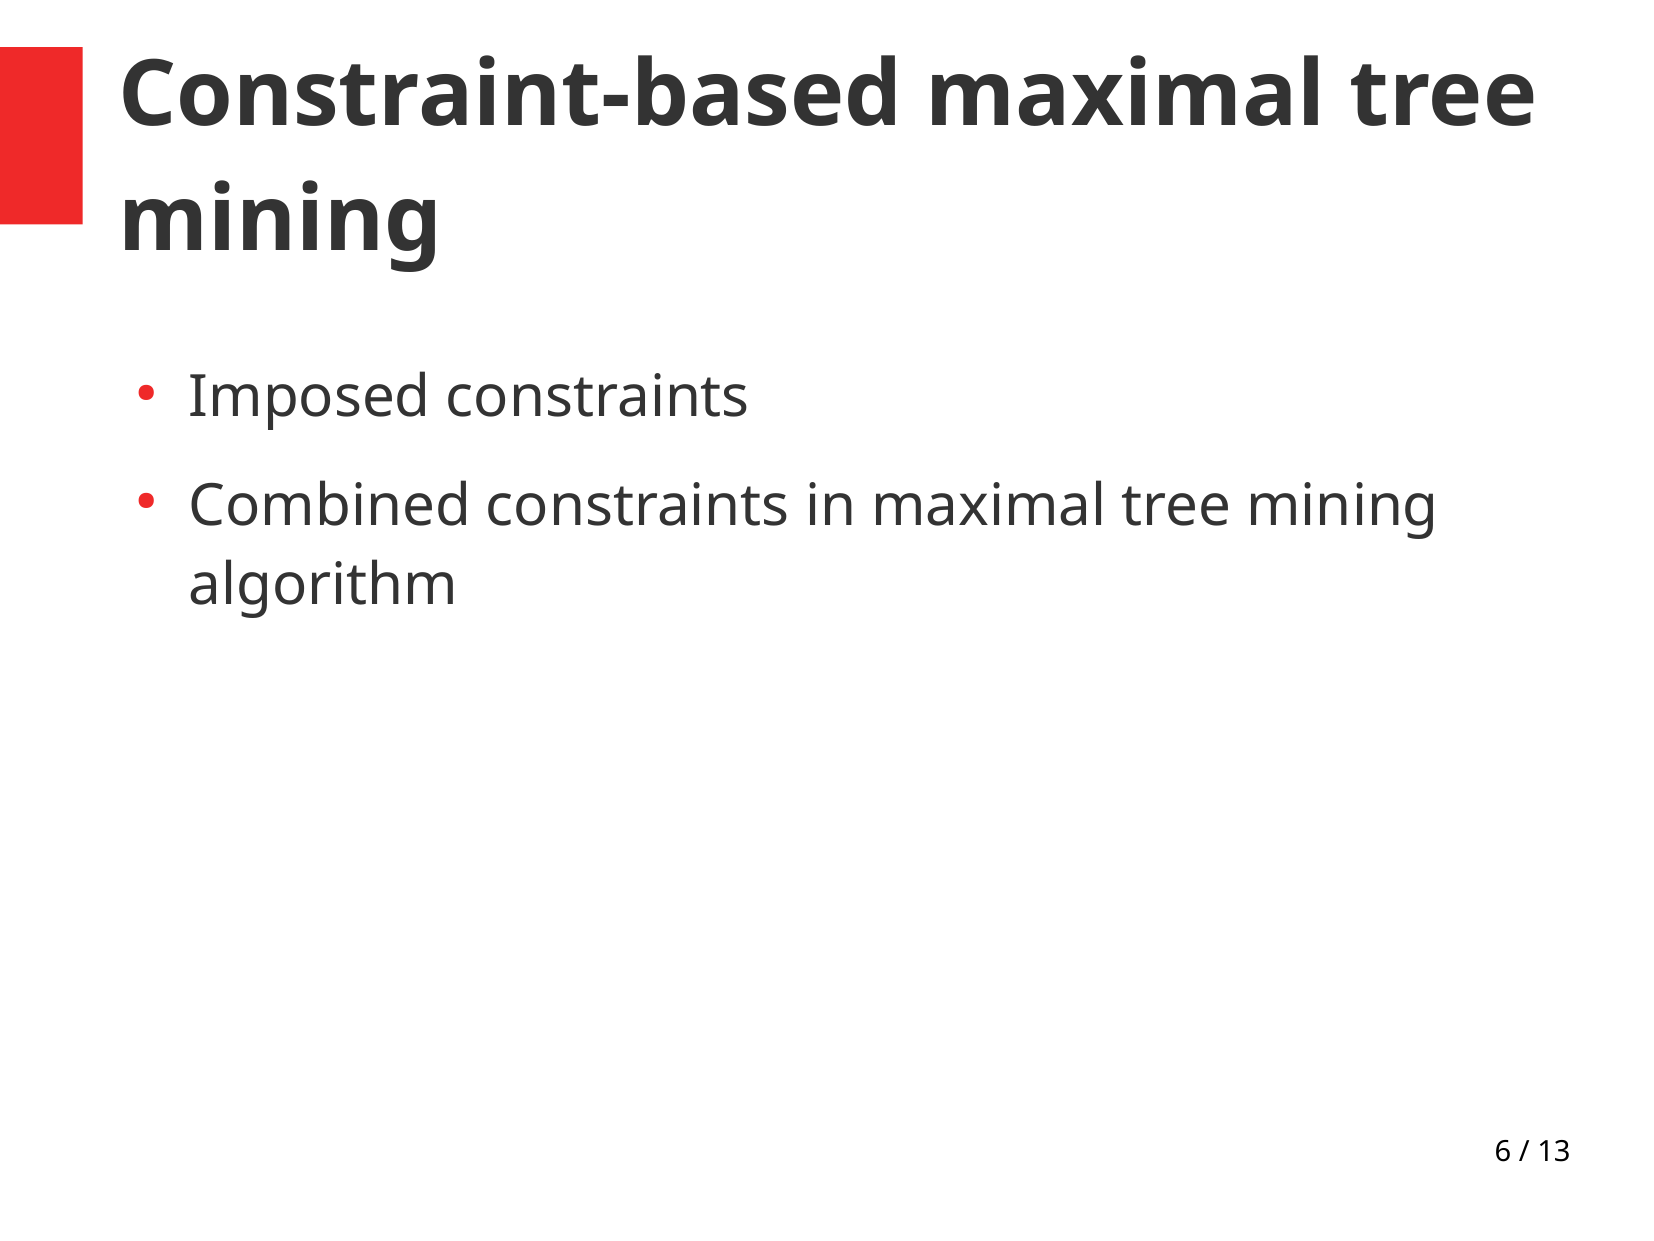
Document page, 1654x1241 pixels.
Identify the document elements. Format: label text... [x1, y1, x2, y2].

list Imposed constraints Combined constraints in maximal tree mining algorithm [118, 354, 1536, 1074]
title Constraint-based maximal tree mining [118, 27, 1571, 278]
